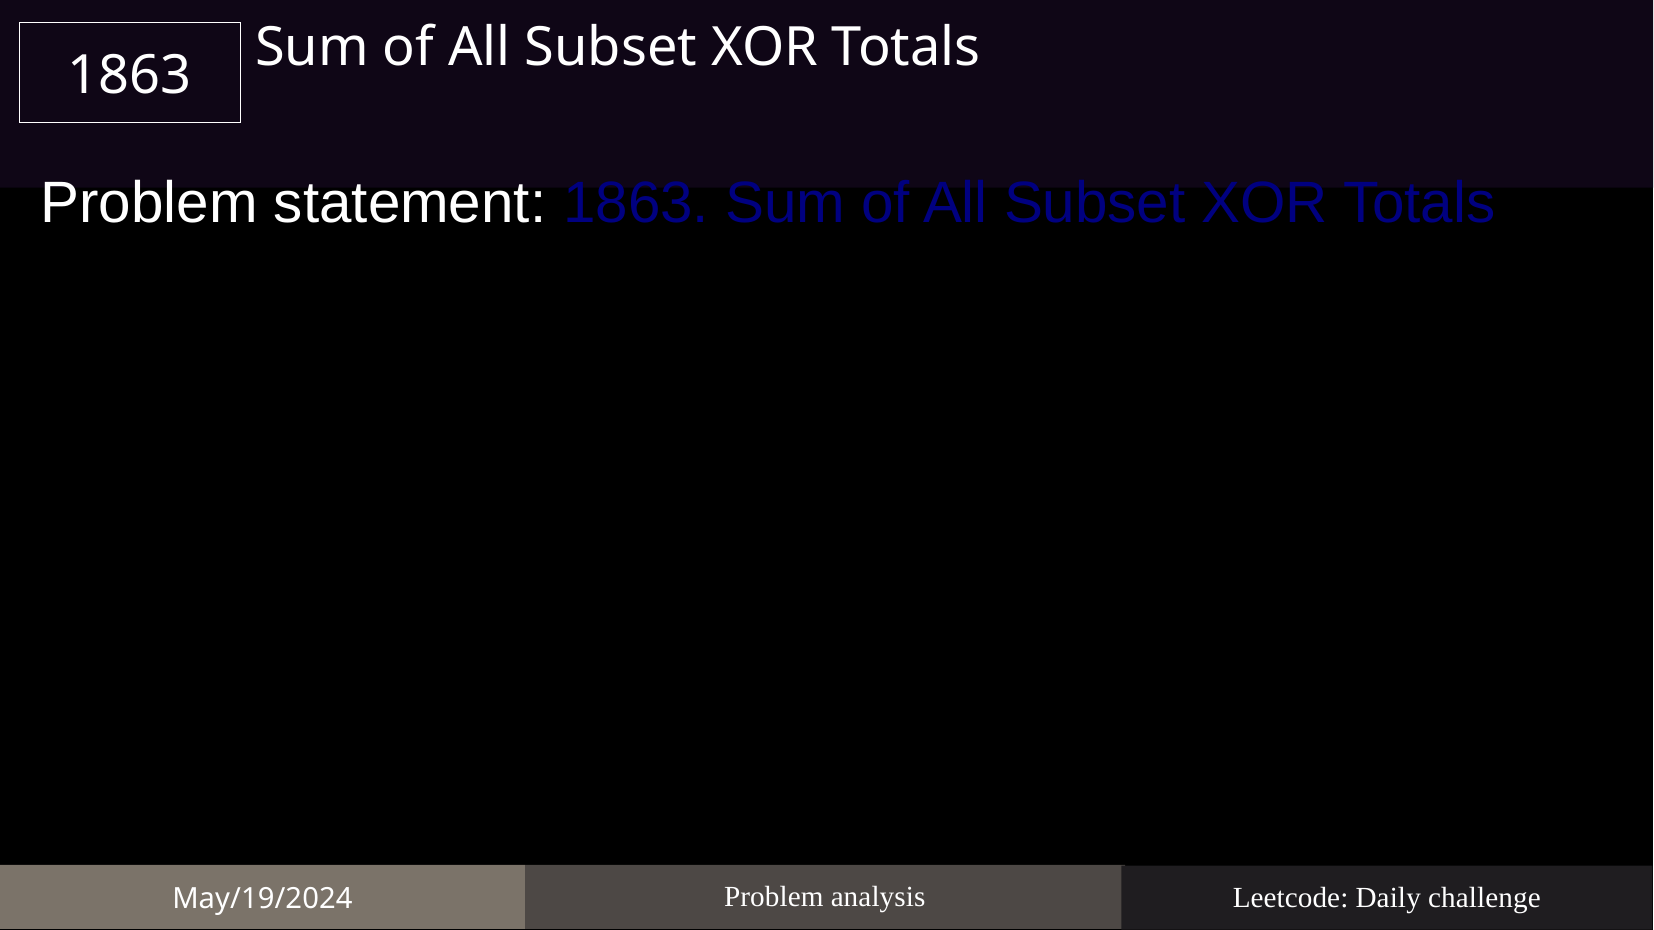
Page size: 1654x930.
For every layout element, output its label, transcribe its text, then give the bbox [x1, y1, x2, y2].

text_box Problem statement: 1863. Sum of All Subset XOR Totals [25, 162, 1651, 308]
